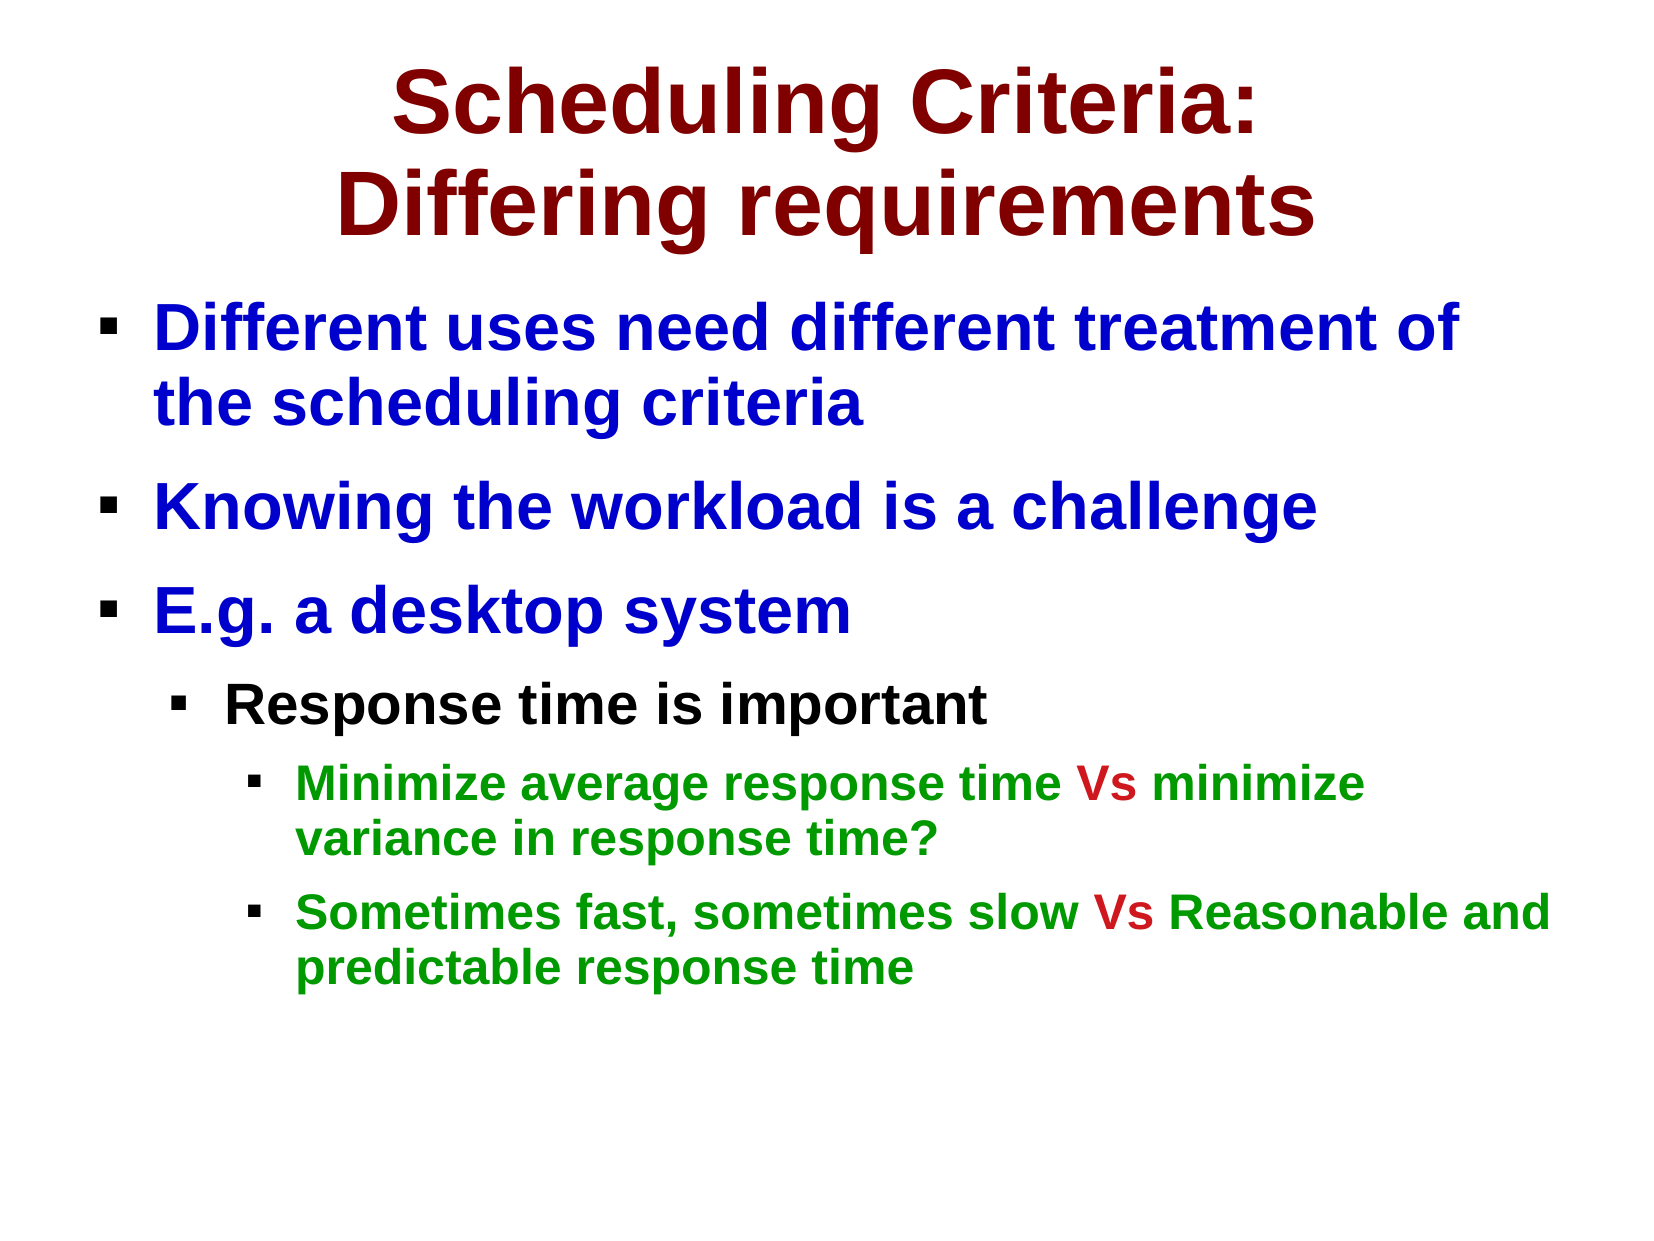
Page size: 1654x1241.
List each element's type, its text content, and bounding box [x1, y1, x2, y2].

list Different uses need different treatment of the scheduling criteria Knowing the workload is a challenge E.g. a desktop system Response time is important Minimize average response time Vs minimize variance in response time? Sometimes fast, sometimes slow Vs Reasonable and predictable response time [82, 290, 1571, 1010]
title Scheduling Criteria: Differing requirements [82, 49, 1571, 257]
